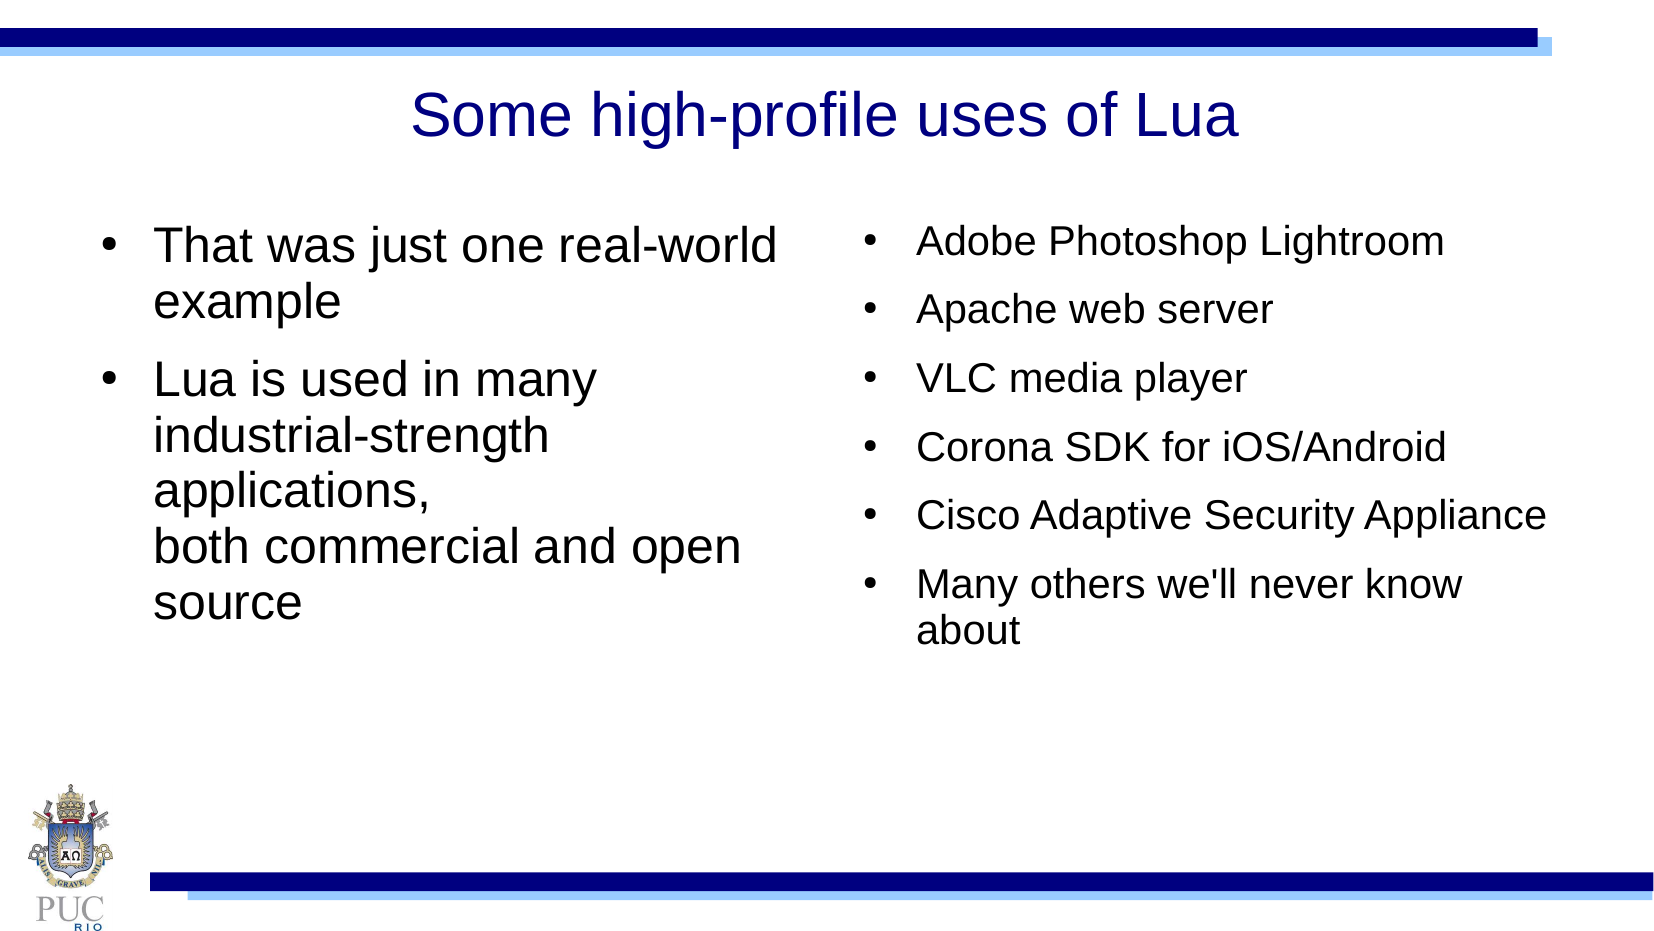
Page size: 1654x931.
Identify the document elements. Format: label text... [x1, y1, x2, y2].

list That was just one real-world example Lua is used in many industrial-strength applications, both commercial and open source [82, 217, 809, 751]
title Some high-profile uses of Lua [37, 37, 1613, 193]
list Adobe Photoshop Lightroom Apache web server VLC media player Corona SDK for iOS/Android Cisco Adaptive Security Appliance Many others we'll never know about [845, 217, 1572, 751]
picture [28, 784, 113, 931]
